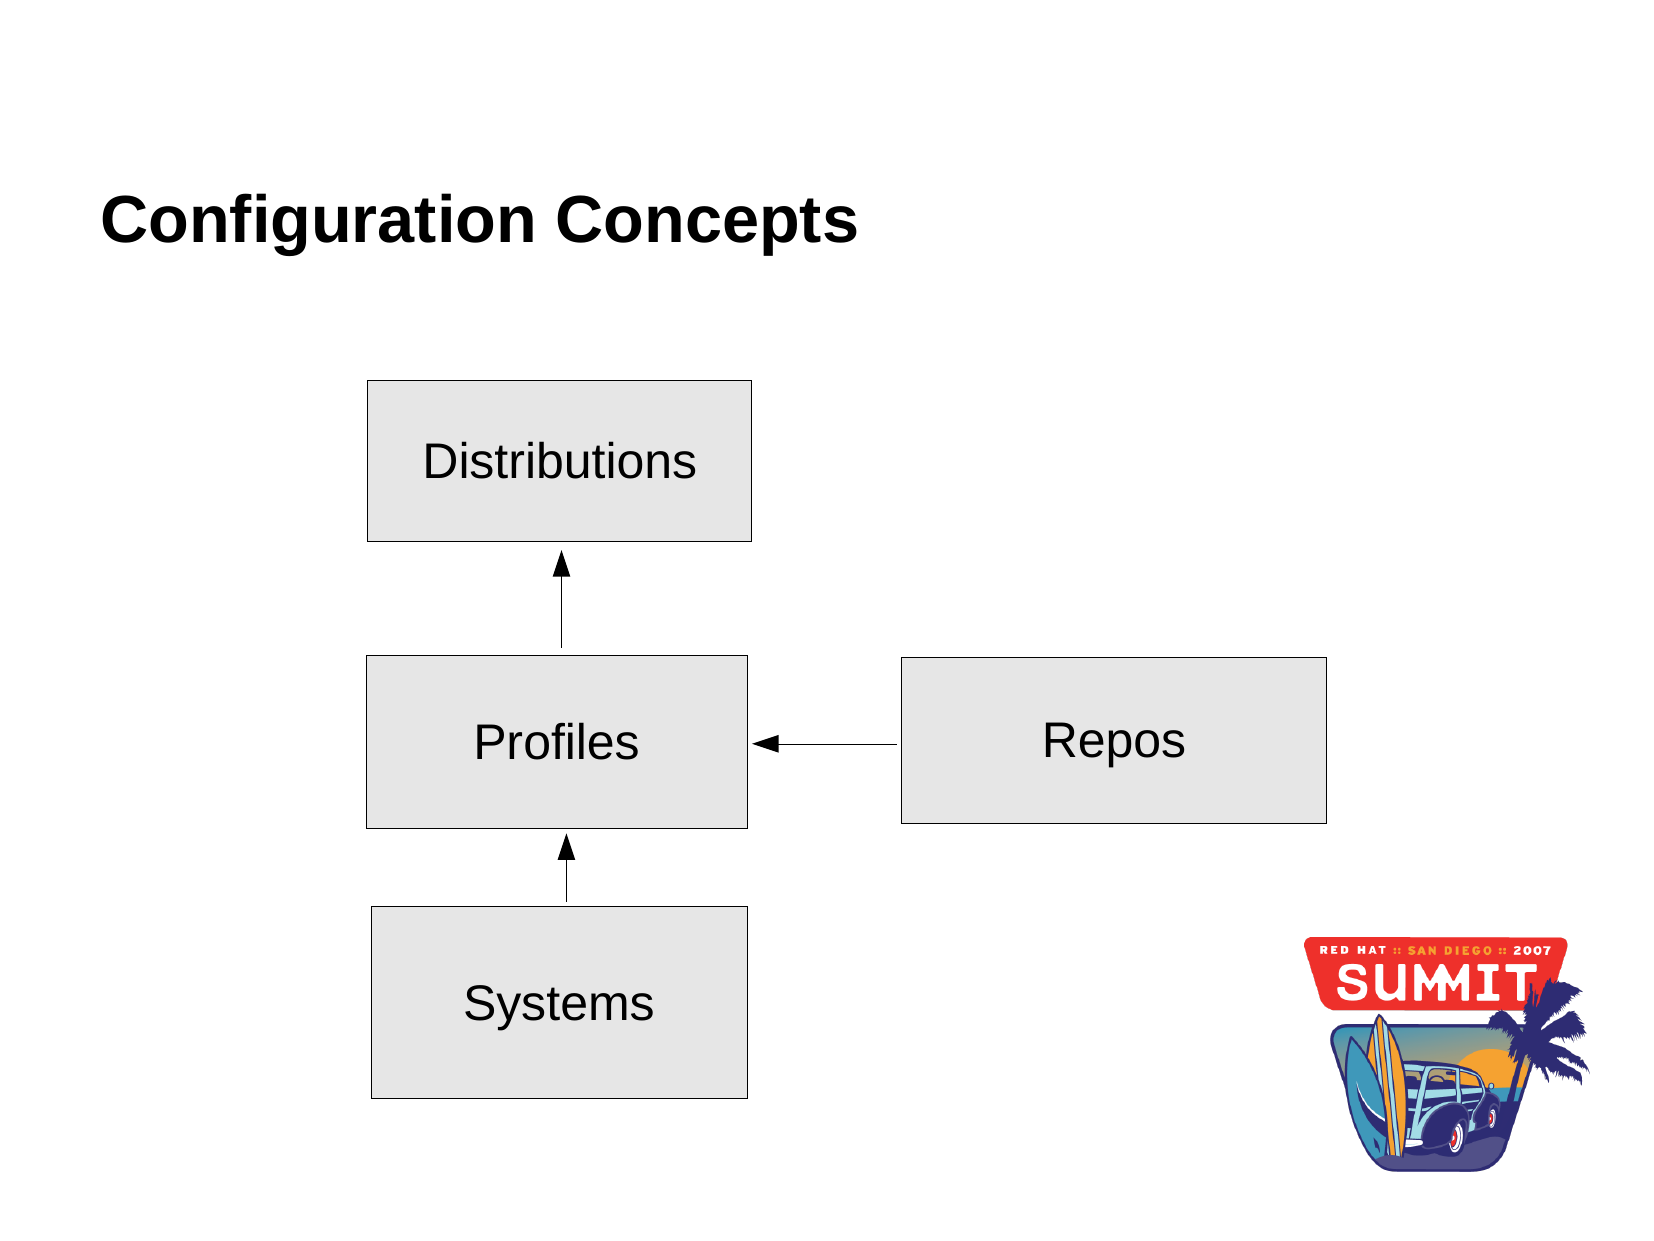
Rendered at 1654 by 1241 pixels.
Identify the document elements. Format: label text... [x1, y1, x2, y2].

picture [1500, 937, 1590, 1172]
text_box Repos [901, 657, 1327, 824]
title Configuration Concepts [100, 164, 1506, 275]
subtitle [94, 304, 1500, 1174]
text_box Profiles [366, 655, 748, 829]
text_box Distributions [367, 380, 752, 542]
text_box Systems [371, 906, 748, 1099]
